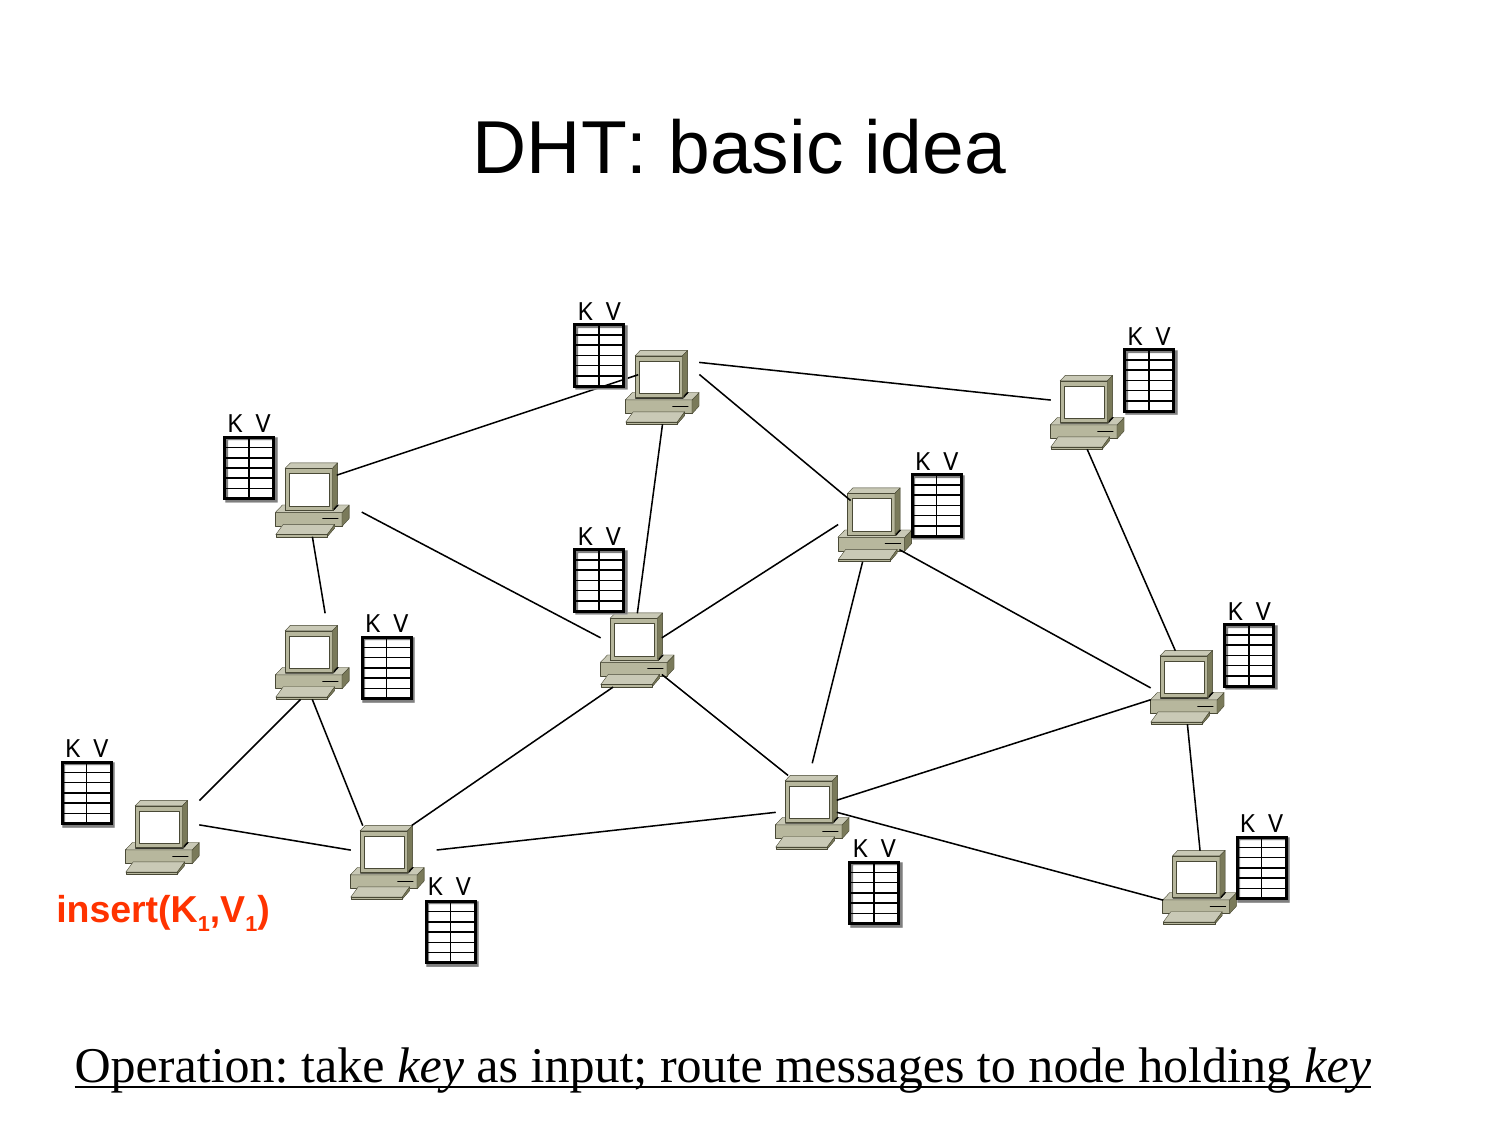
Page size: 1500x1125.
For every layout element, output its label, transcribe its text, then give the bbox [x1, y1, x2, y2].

text_box K V [562, 512, 636, 558]
picture [275, 624, 351, 700]
picture [1149, 650, 1225, 726]
picture [774, 774, 850, 850]
text_box K V [1112, 312, 1186, 358]
text_box K V [899, 437, 974, 483]
text_box K V [349, 600, 424, 646]
picture [350, 825, 426, 901]
text_box K V [562, 287, 636, 333]
text_box K V [49, 725, 124, 771]
text_box K V [837, 825, 911, 871]
picture [125, 800, 201, 876]
text_box insert(K1,V1) [37, 877, 289, 944]
text_box K V [412, 862, 486, 908]
picture [837, 487, 913, 563]
picture [600, 612, 676, 688]
title DHT: basic idea [112, 49, 1388, 238]
picture [624, 350, 700, 426]
picture [1050, 375, 1126, 451]
text_box K V [1212, 587, 1286, 633]
picture [1162, 849, 1238, 925]
picture [275, 462, 351, 538]
text_box K V [1224, 800, 1299, 846]
text_box Operation: take key as input; route messages to node holding key [59, 1024, 1386, 1101]
text_box K V [212, 399, 286, 446]
